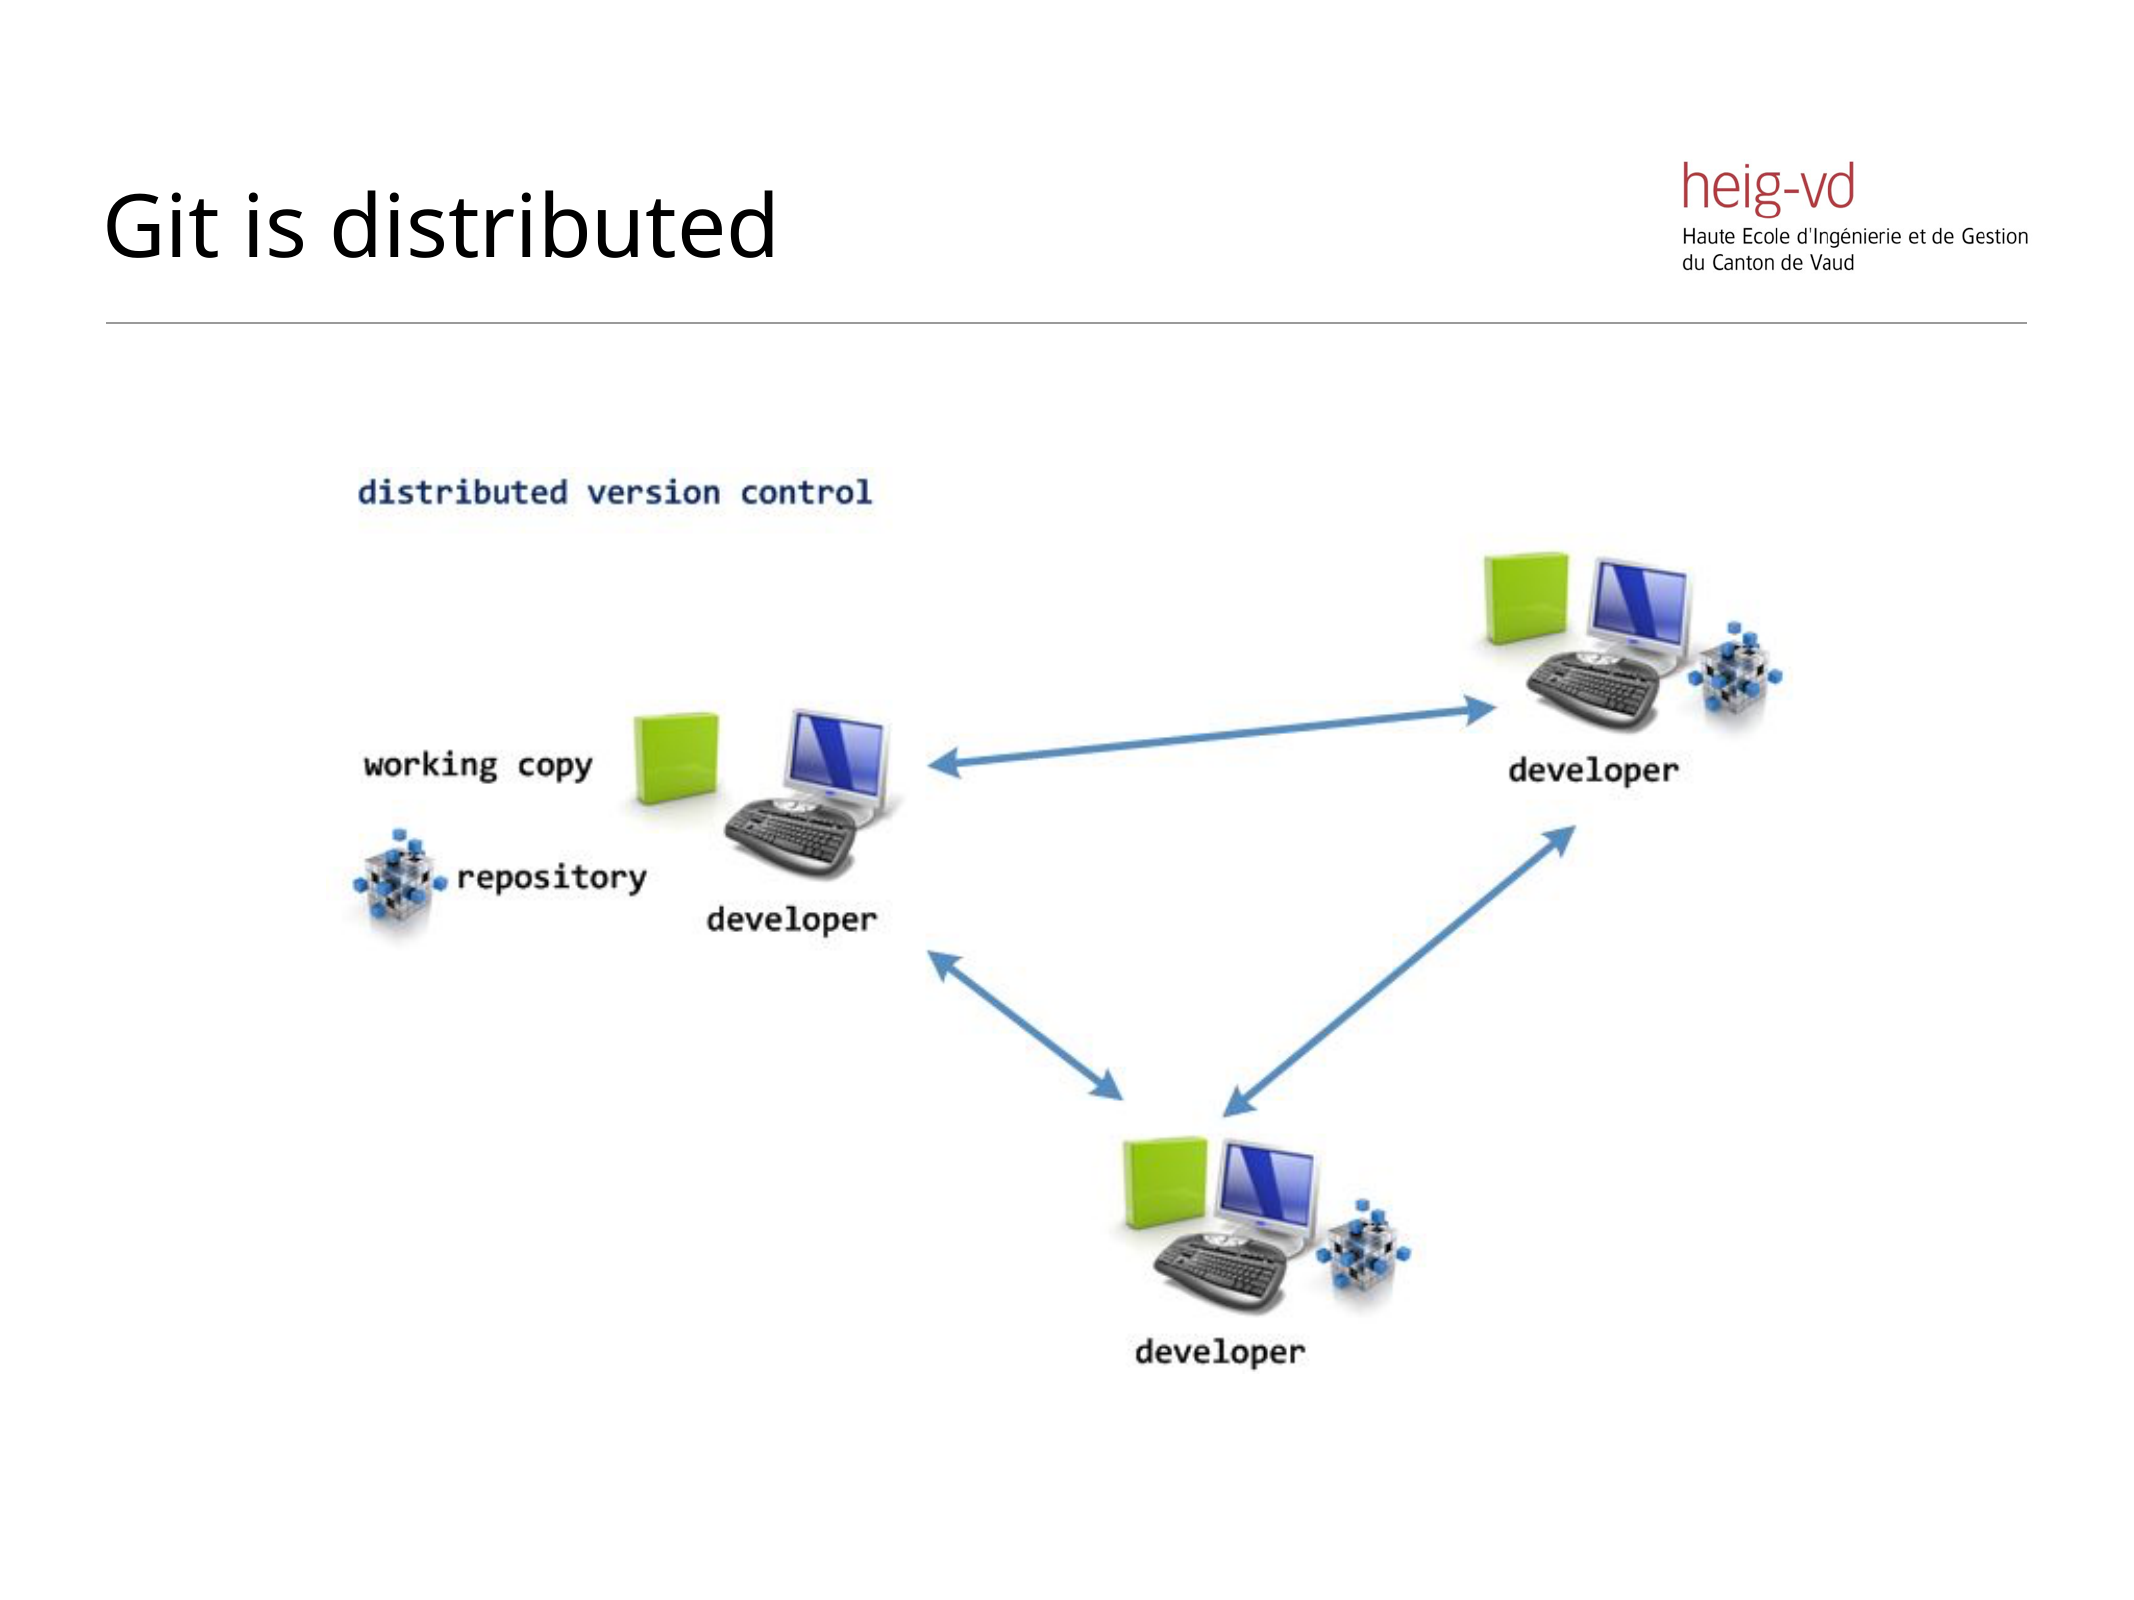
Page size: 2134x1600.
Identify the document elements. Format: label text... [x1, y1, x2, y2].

picture [326, 467, 1808, 1374]
title Git is distributed [93, 54, 2040, 284]
